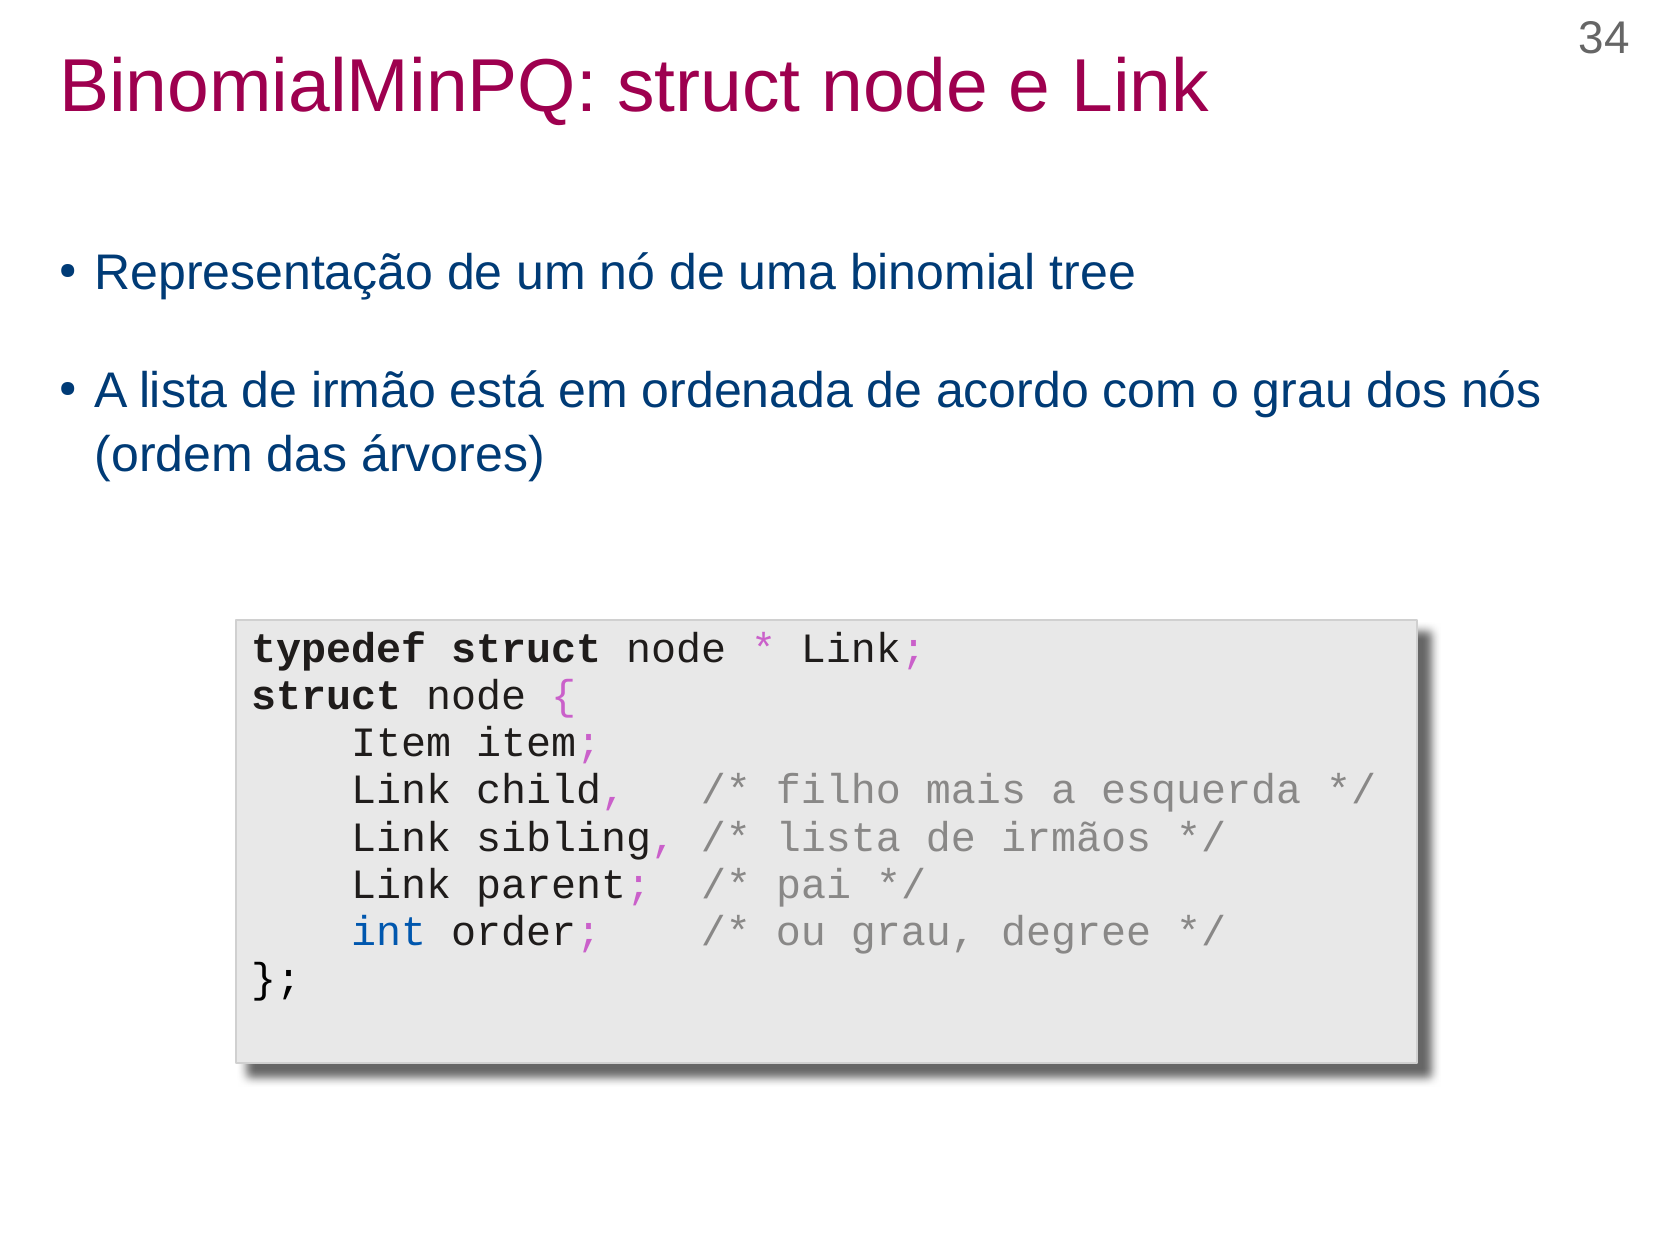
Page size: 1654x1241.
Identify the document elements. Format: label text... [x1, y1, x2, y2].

title BinomialMinPQ: struct node e Link [59, 29, 1595, 148]
text_box typedef struct node * Link; struct node { Item item; Link child, /* filho mais a esquerda */ Link sibling, /* lista de irmãos */ Link parent; /* pai */ int order; /* ou grau, degree */ }; [236, 620, 1418, 1063]
list Representação de um nó de uma binomial tree A lista de irmão está em ordenada de acordo com o grau dos nós (ordem das árvores) [59, 236, 1595, 1211]
